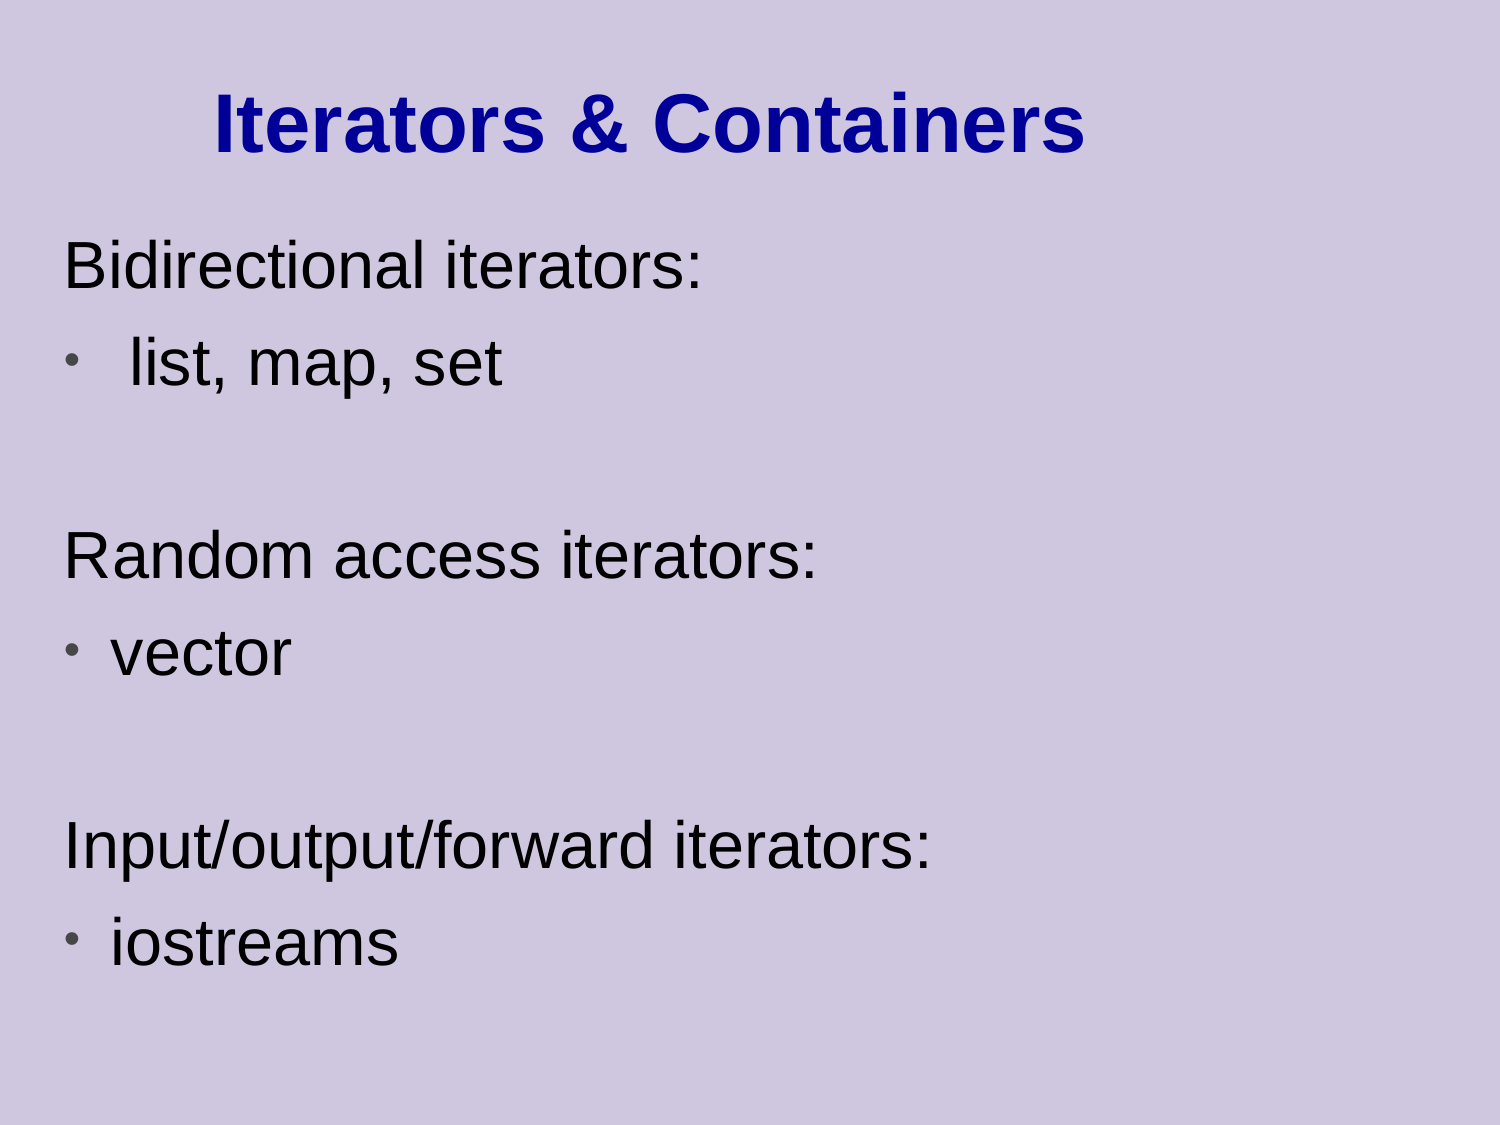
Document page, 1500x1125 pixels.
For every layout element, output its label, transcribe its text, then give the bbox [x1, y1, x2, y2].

title Iterators & Containers [198, 17, 1468, 220]
list Bidirectional iterators: list, map, set Random access iterators: vector Input/output/forward iterators: iostreams [49, 215, 957, 1125]
